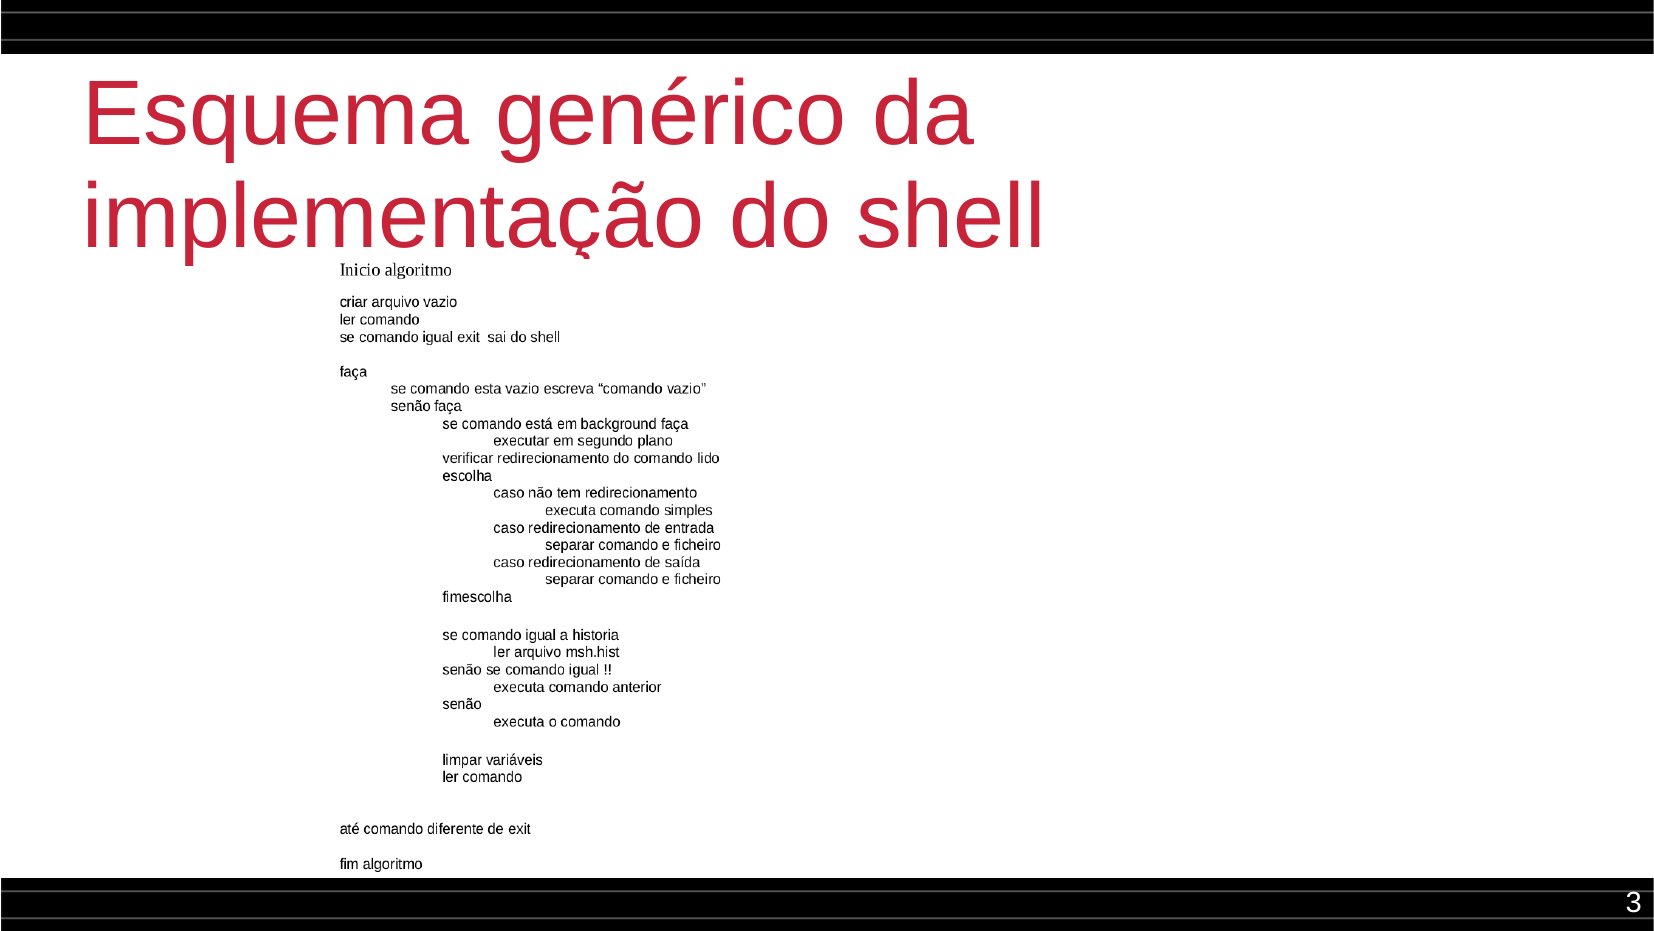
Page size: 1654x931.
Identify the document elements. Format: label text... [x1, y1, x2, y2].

title Esquema genérico da implementação do shell [82, 61, 1477, 268]
picture [1, 0, 1654, 54]
picture [318, 259, 835, 875]
picture [1, 878, 1654, 931]
